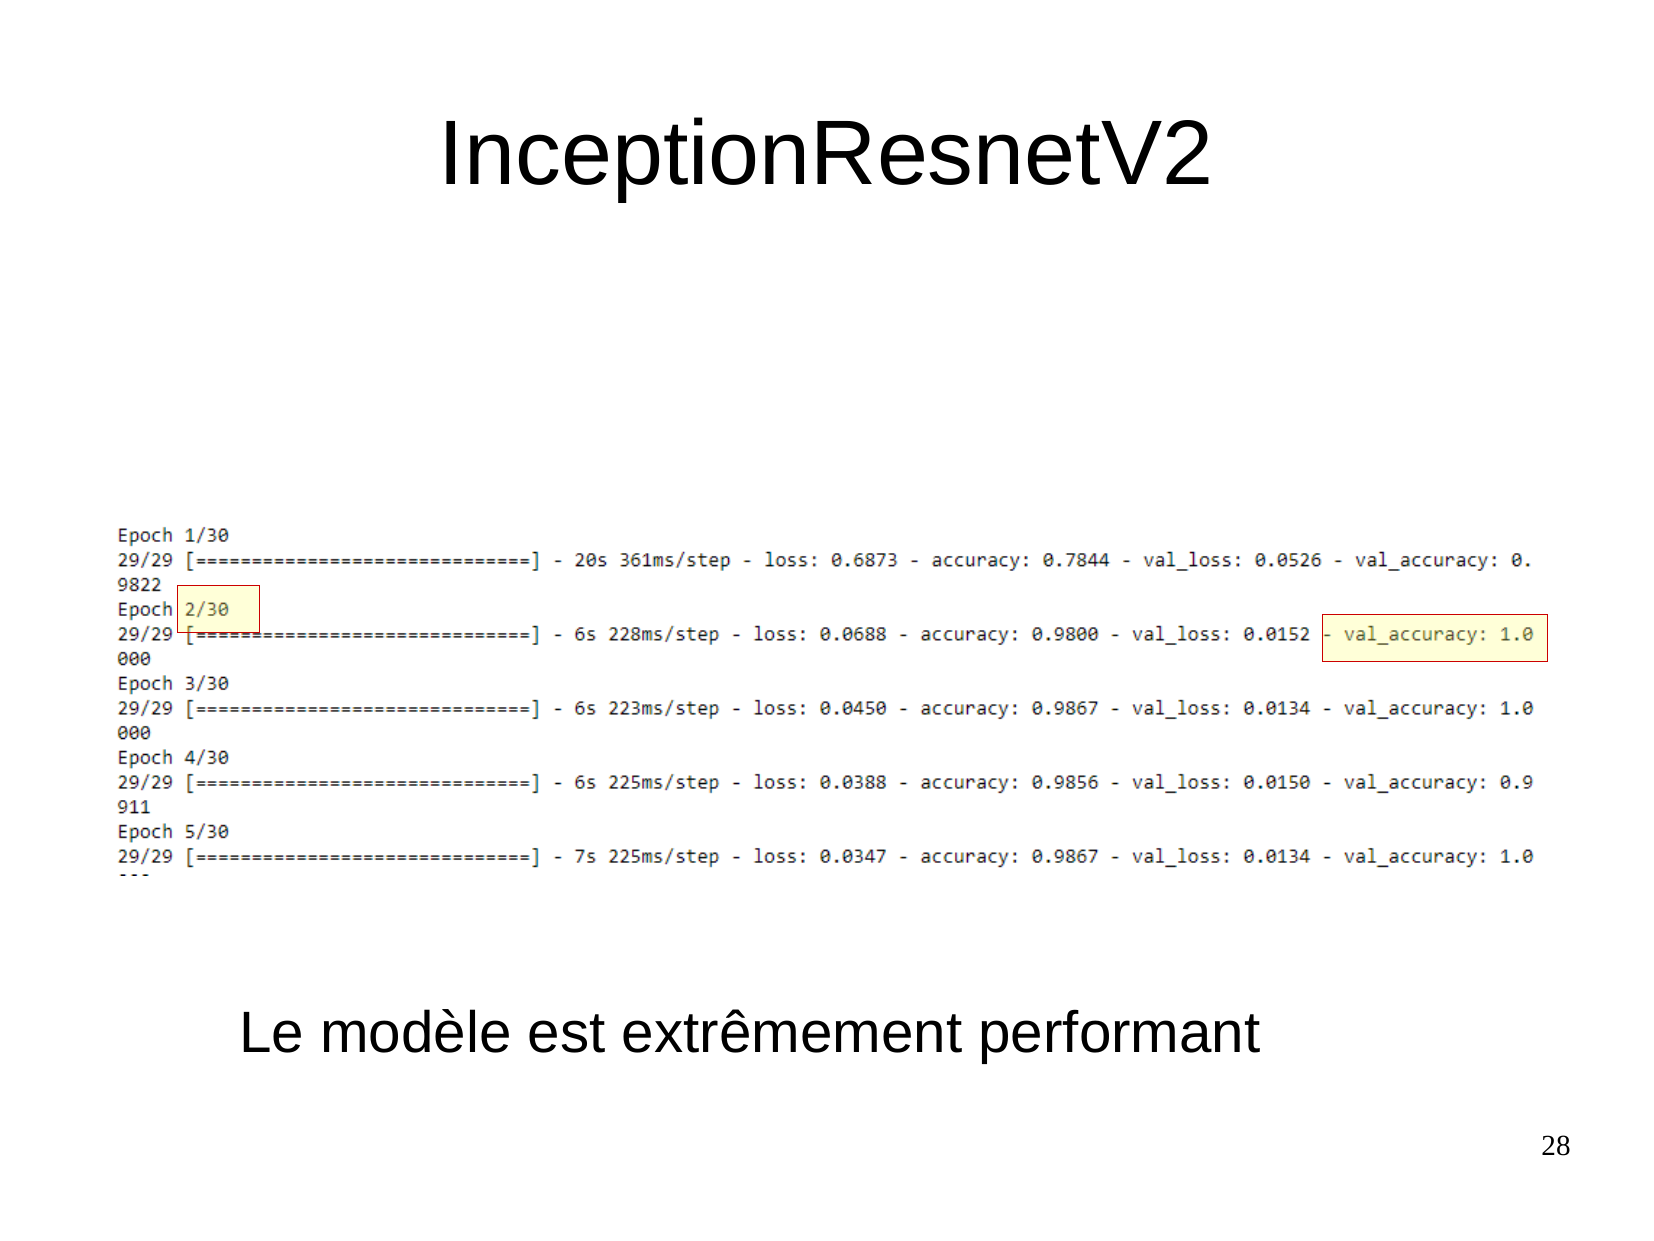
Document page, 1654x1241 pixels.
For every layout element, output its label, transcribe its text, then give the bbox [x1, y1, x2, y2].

title InceptionResnetV2 [82, 49, 1571, 257]
text_box [177, 585, 260, 633]
picture [82, 523, 1571, 876]
text_box [1322, 614, 1548, 662]
text_box Le modèle est extrêmement performant [224, 992, 1347, 1137]
